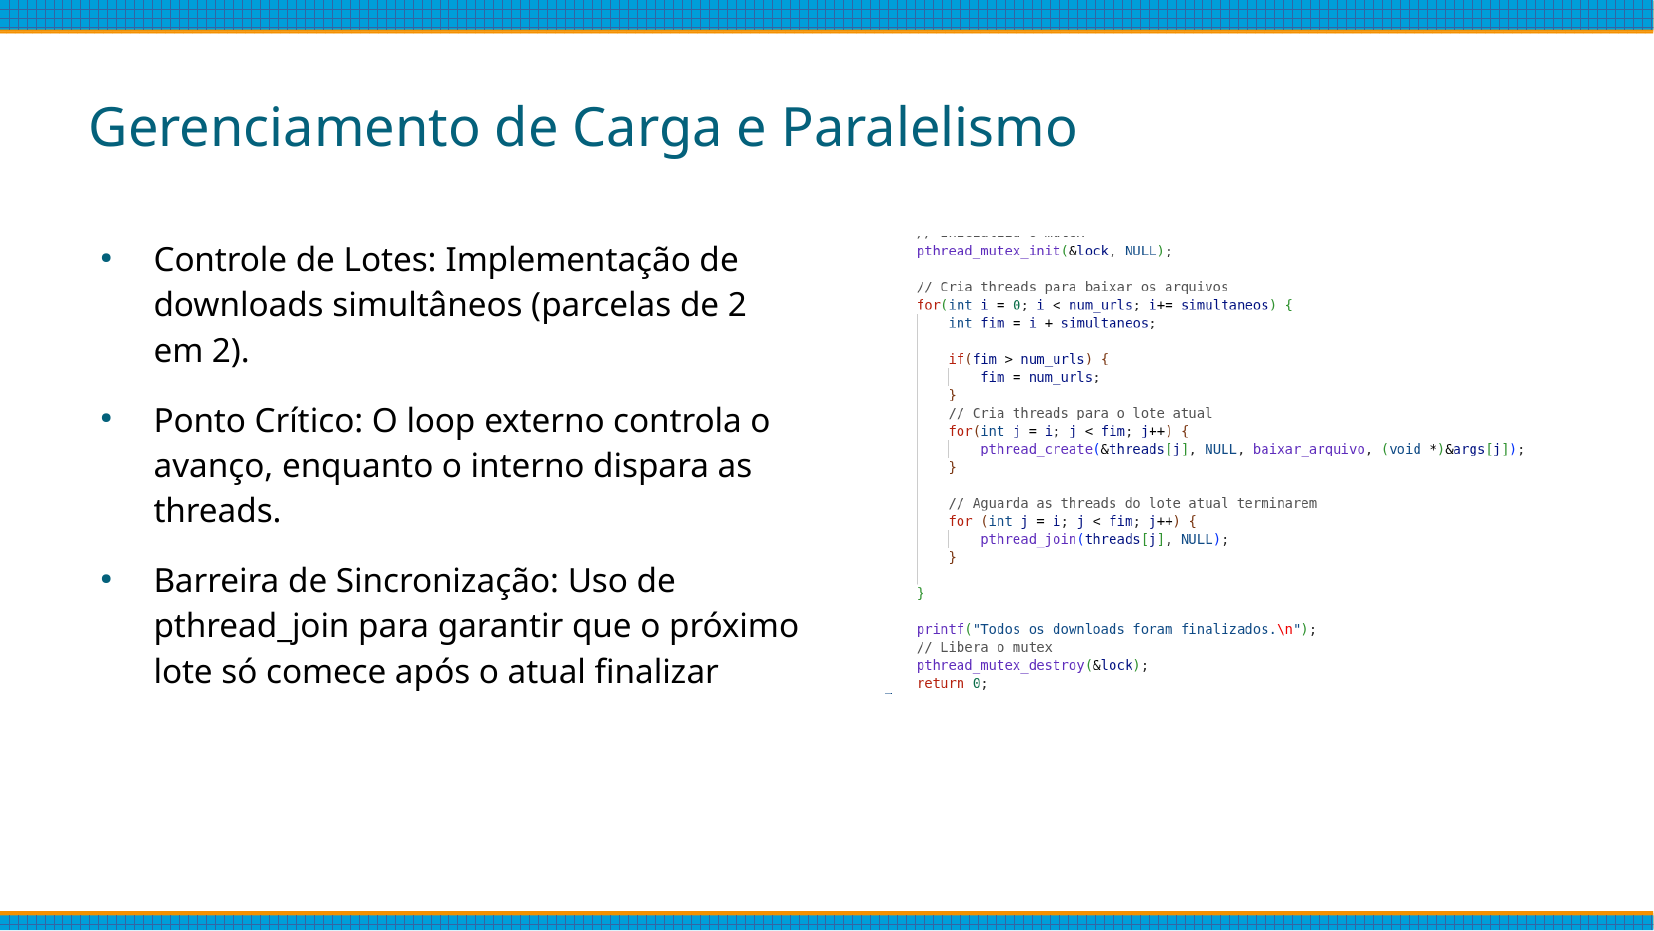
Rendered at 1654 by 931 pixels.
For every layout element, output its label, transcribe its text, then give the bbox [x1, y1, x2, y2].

picture [885, 236, 1607, 695]
list Controle de Lotes: Implementação de downloads simultâneos (parcelas de 2 em 2). Ponto Crítico: O loop externo controla o avanço, enquanto o interno dispara as threads. Barreira de Sincronização: Uso de pthread_join para garantir que o próximo lote só comece após o atual finalizar [82, 236, 804, 901]
title Gerenciamento de Carga e Paralelismo [88, 44, 1565, 207]
